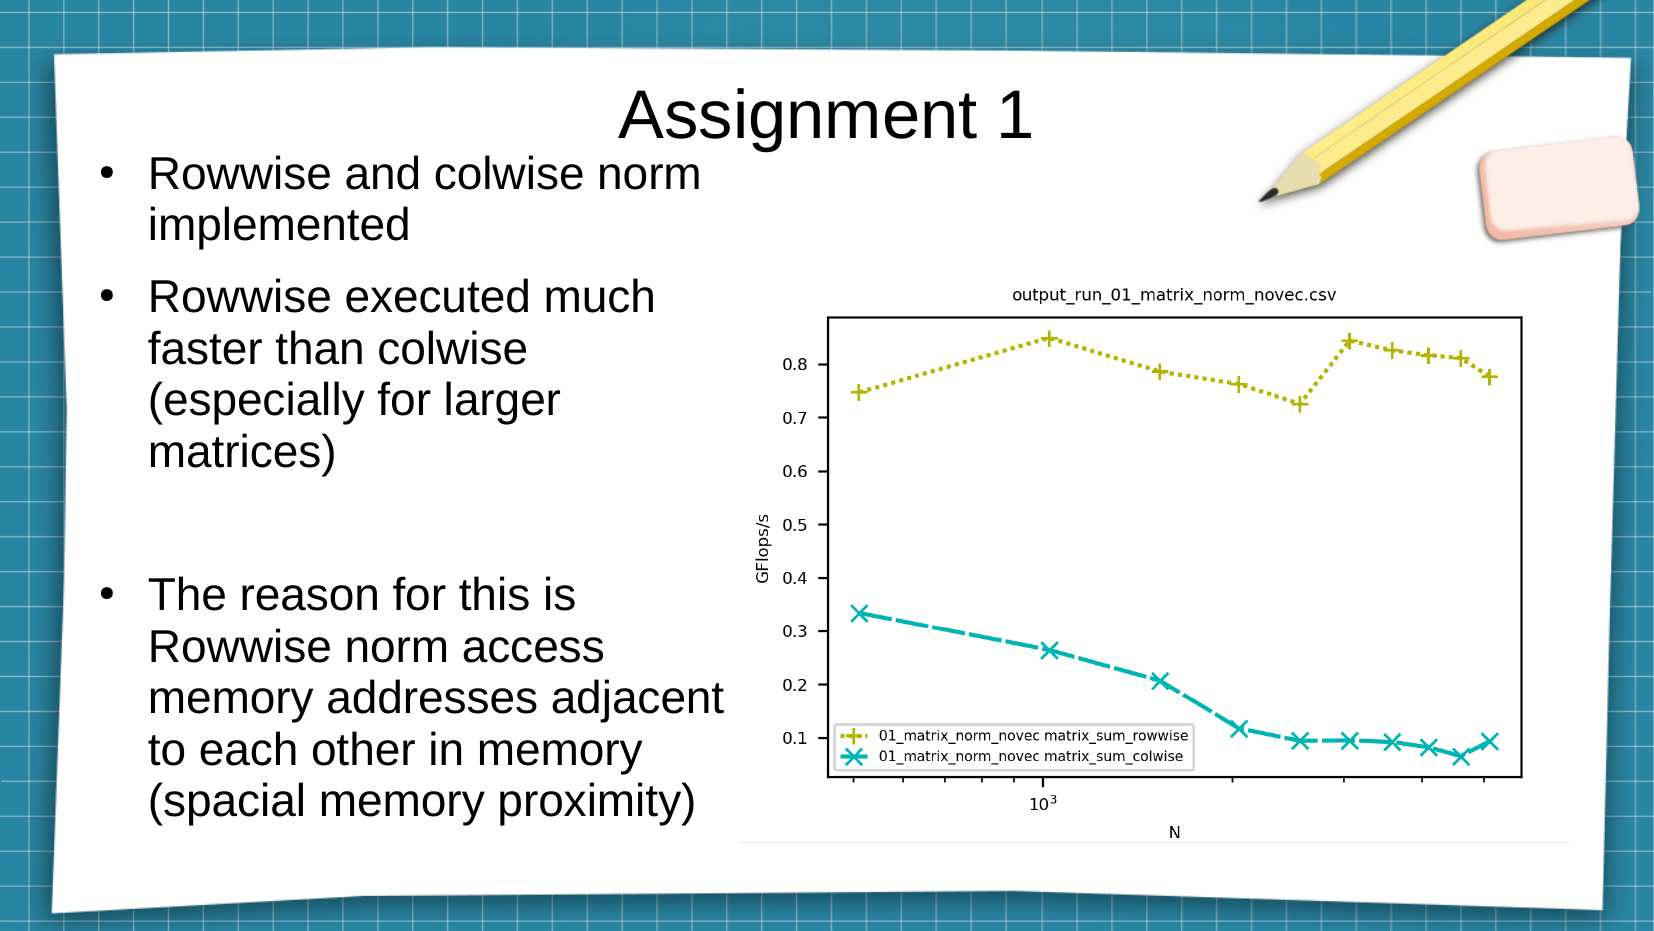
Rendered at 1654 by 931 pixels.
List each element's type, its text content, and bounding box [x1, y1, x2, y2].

picture [0, 0, 1654, 931]
list Rowwise and colwise norm implemented Rowwise executed much faster than colwise (especially for larger matrices) The reason for this is Rowwise norm access memory addresses adjacent to each other in memory (spacial memory proximity) [82, 147, 739, 827]
title Assignment 1 [82, 37, 1571, 193]
